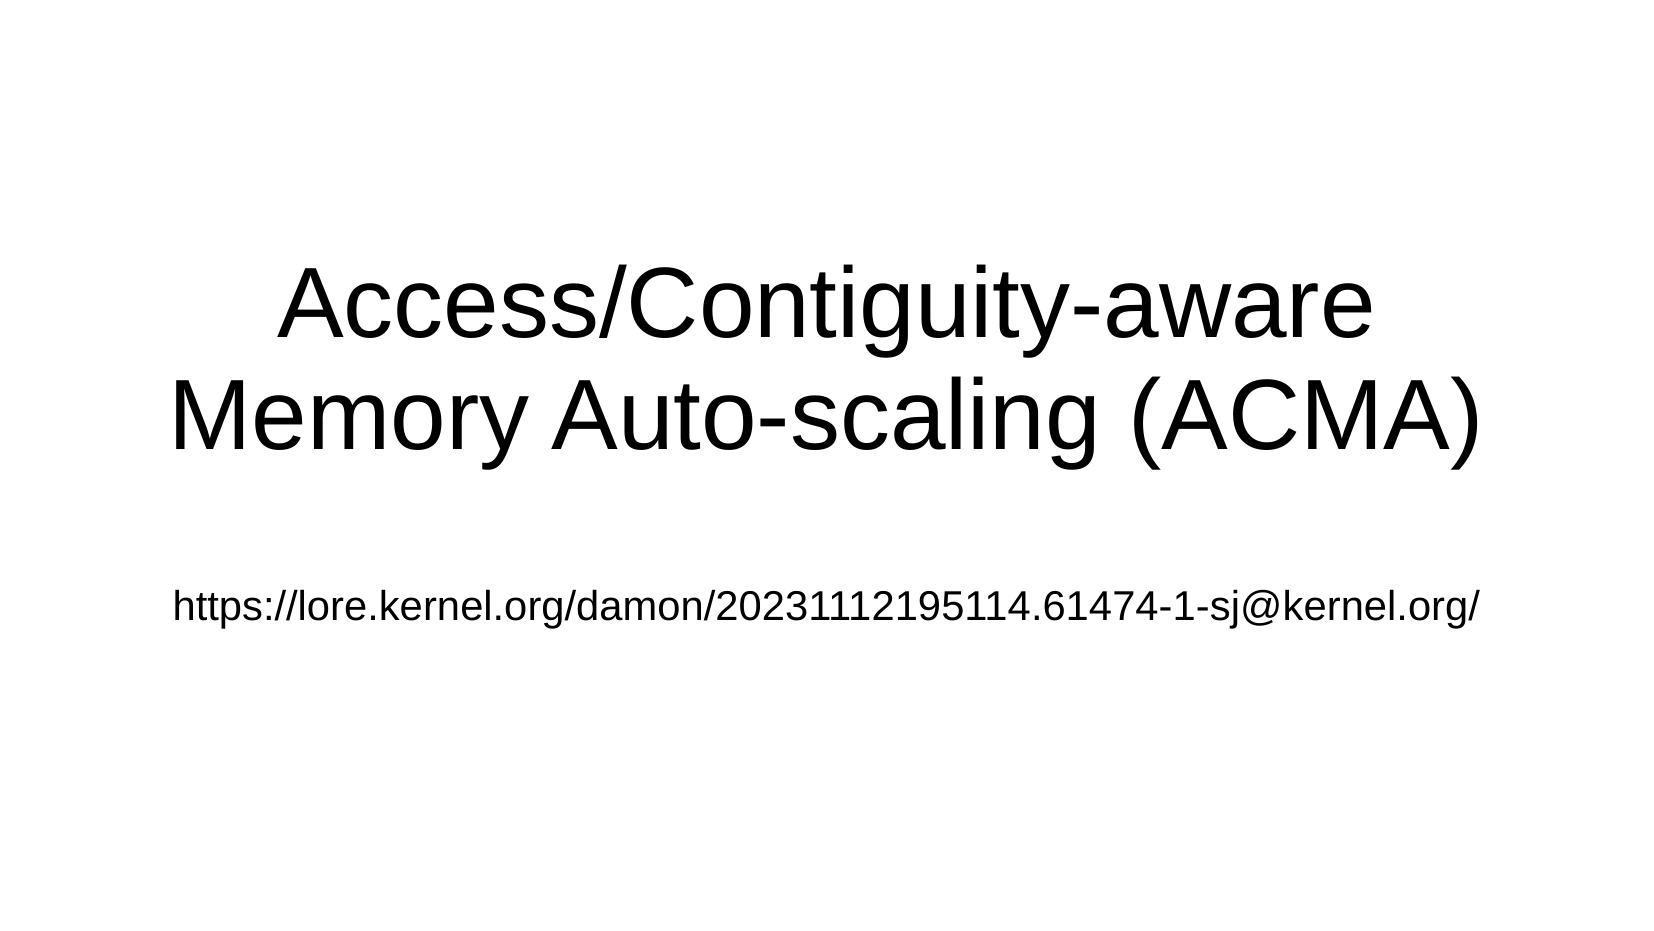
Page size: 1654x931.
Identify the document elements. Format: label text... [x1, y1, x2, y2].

text_box Access/Contiguity-aware Memory Auto-scaling (ACMA) https://lore.kernel.org/damon/20231112195114.61474-1-sj@kernel.org/ [82, 108, 1571, 767]
